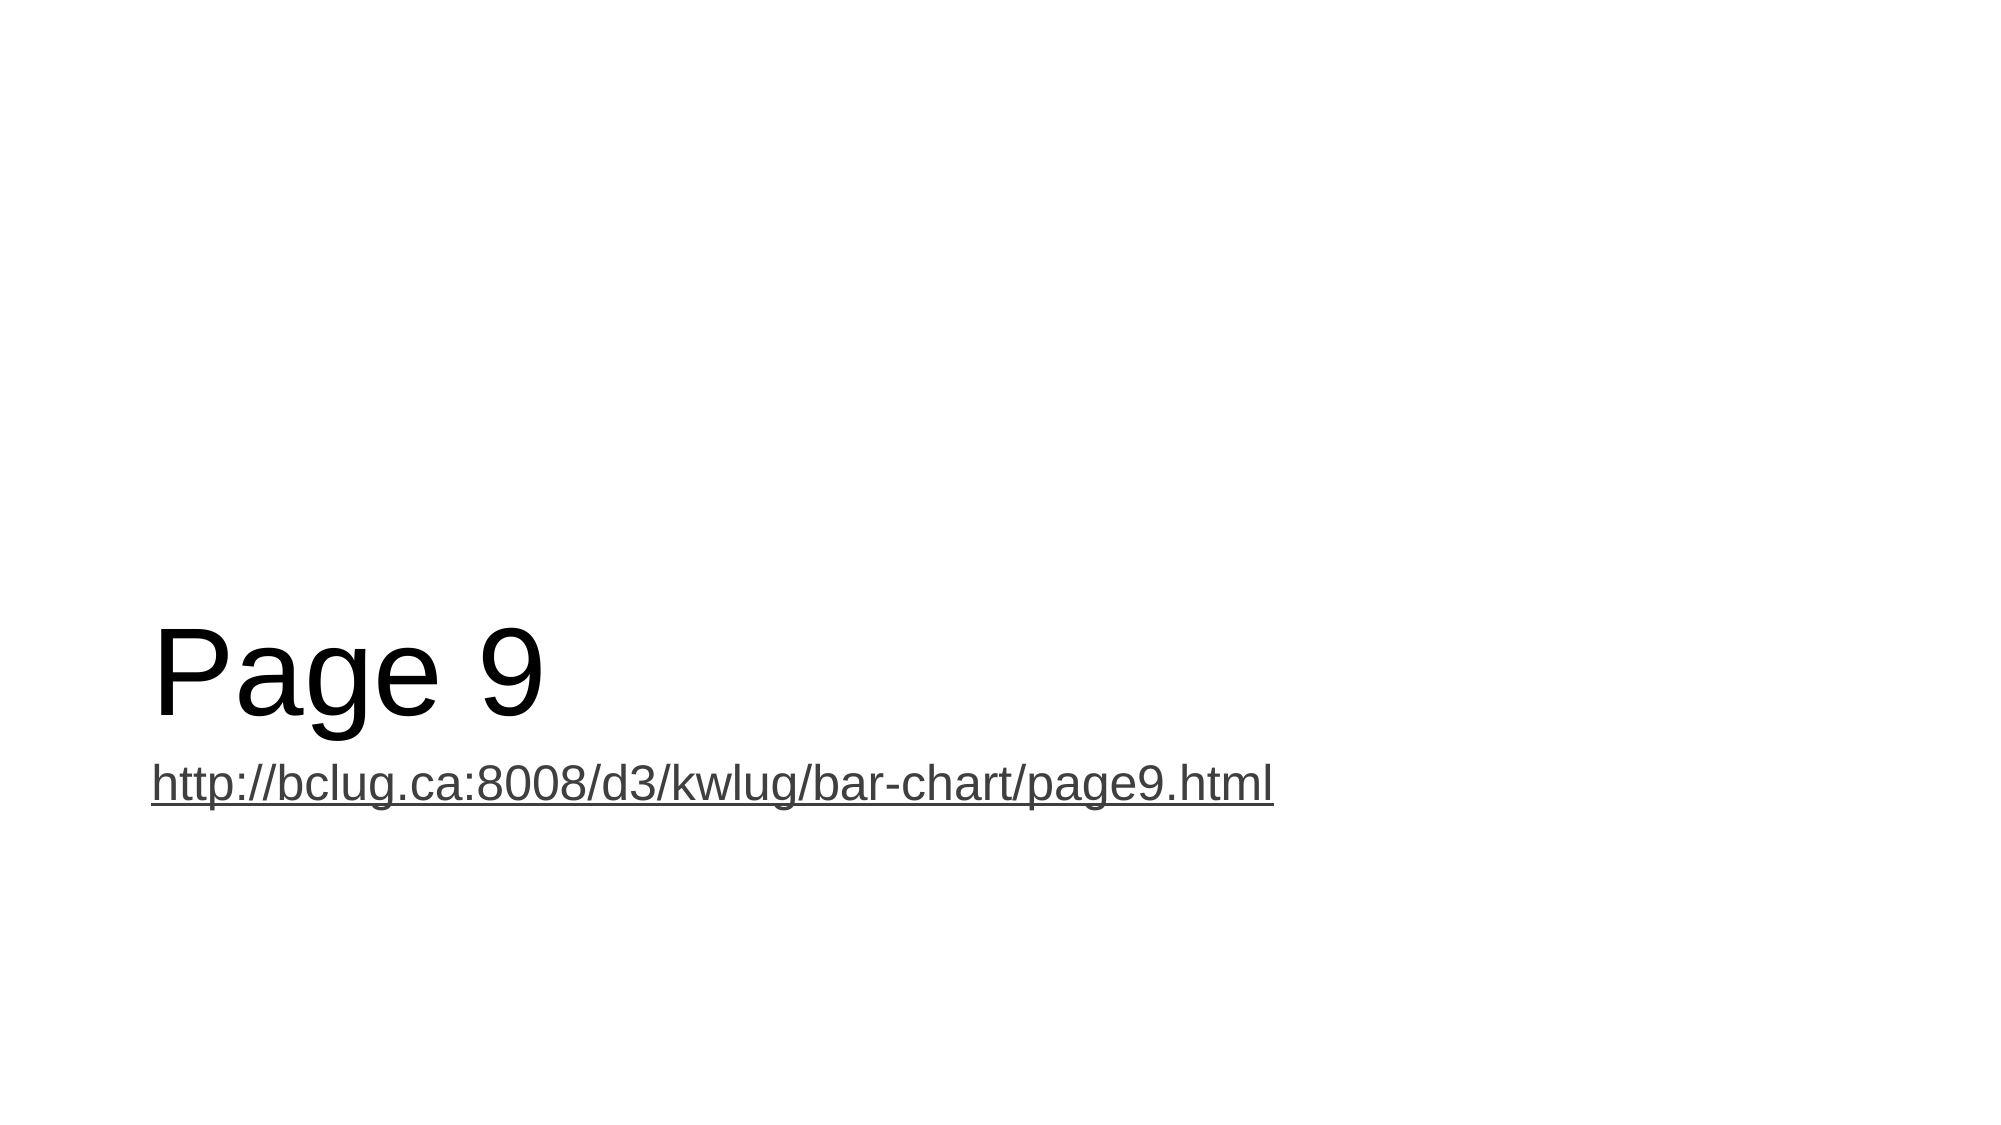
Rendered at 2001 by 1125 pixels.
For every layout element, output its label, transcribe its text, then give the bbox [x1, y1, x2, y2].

list http://bclug.ca:8008/d3/kwlug/bar-chart/page9.html [136, 752, 1862, 1000]
title Page 9 [136, 280, 1862, 749]
